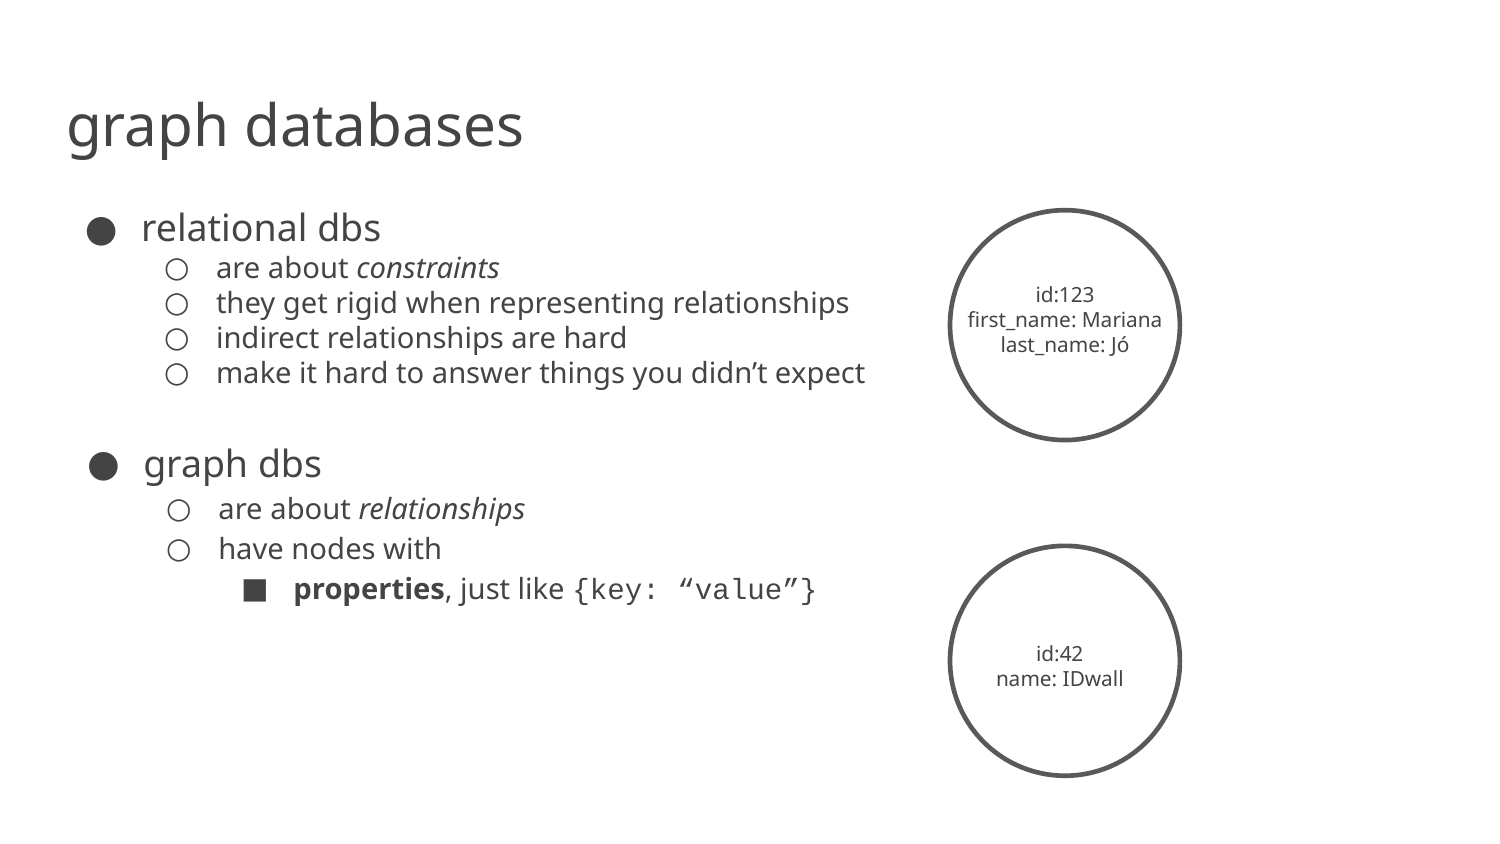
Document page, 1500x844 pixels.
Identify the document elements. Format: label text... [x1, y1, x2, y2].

text_box id:42 name: IDwall [961, 625, 1159, 700]
text_box id:123 first_name: Mariana last_name: Jó [950, 266, 1180, 372]
list relational dbs are about constraints they get rigid when representing relationships indirect relationships are hard make it hard to answer things you didn’t expect [51, 189, 961, 430]
text_box graph dbs are about relationships have nodes with properties, just like {key: “value”} [53, 417, 961, 808]
title graph databases [51, 72, 1449, 167]
